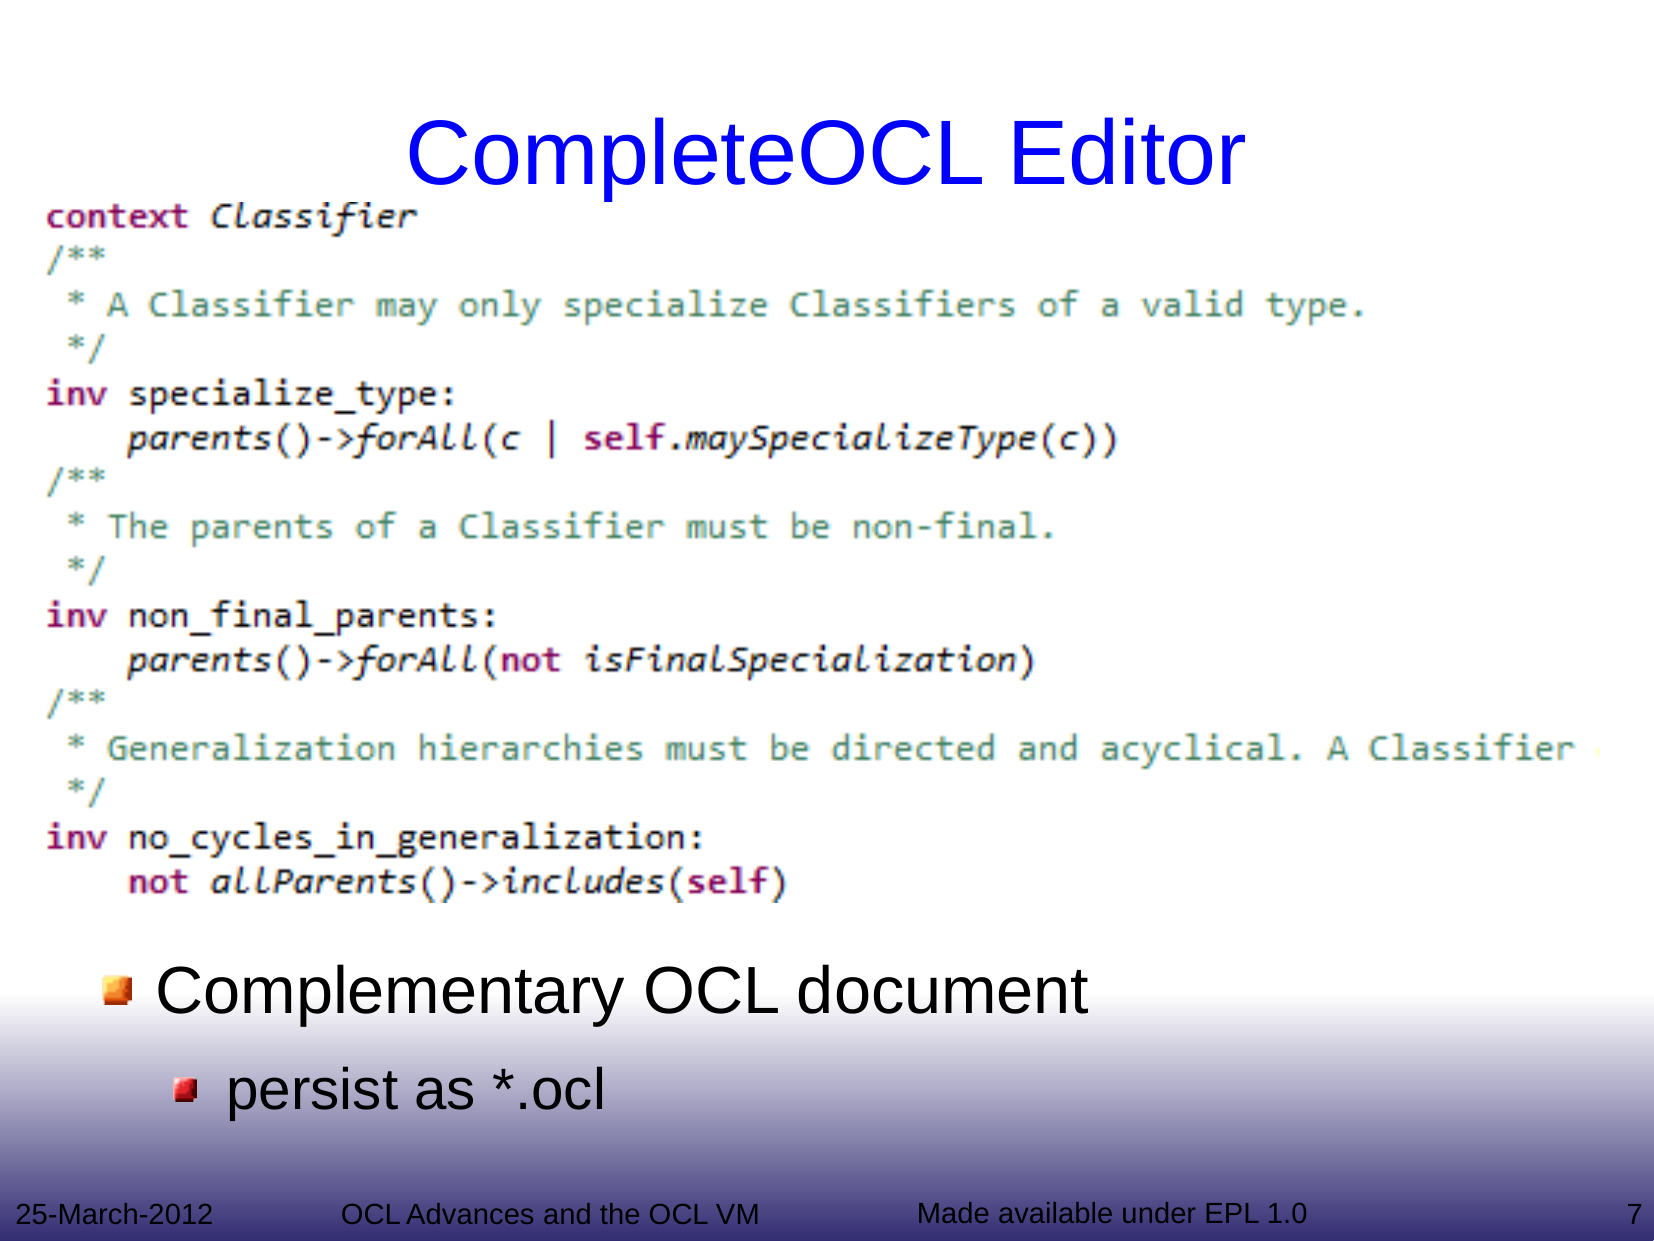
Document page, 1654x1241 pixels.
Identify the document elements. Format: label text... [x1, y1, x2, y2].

list Complementary OCL document persist as *.ocl [84, 952, 1573, 1144]
title CompleteOCL Editor [82, 49, 1571, 202]
picture [46, 202, 1600, 903]
